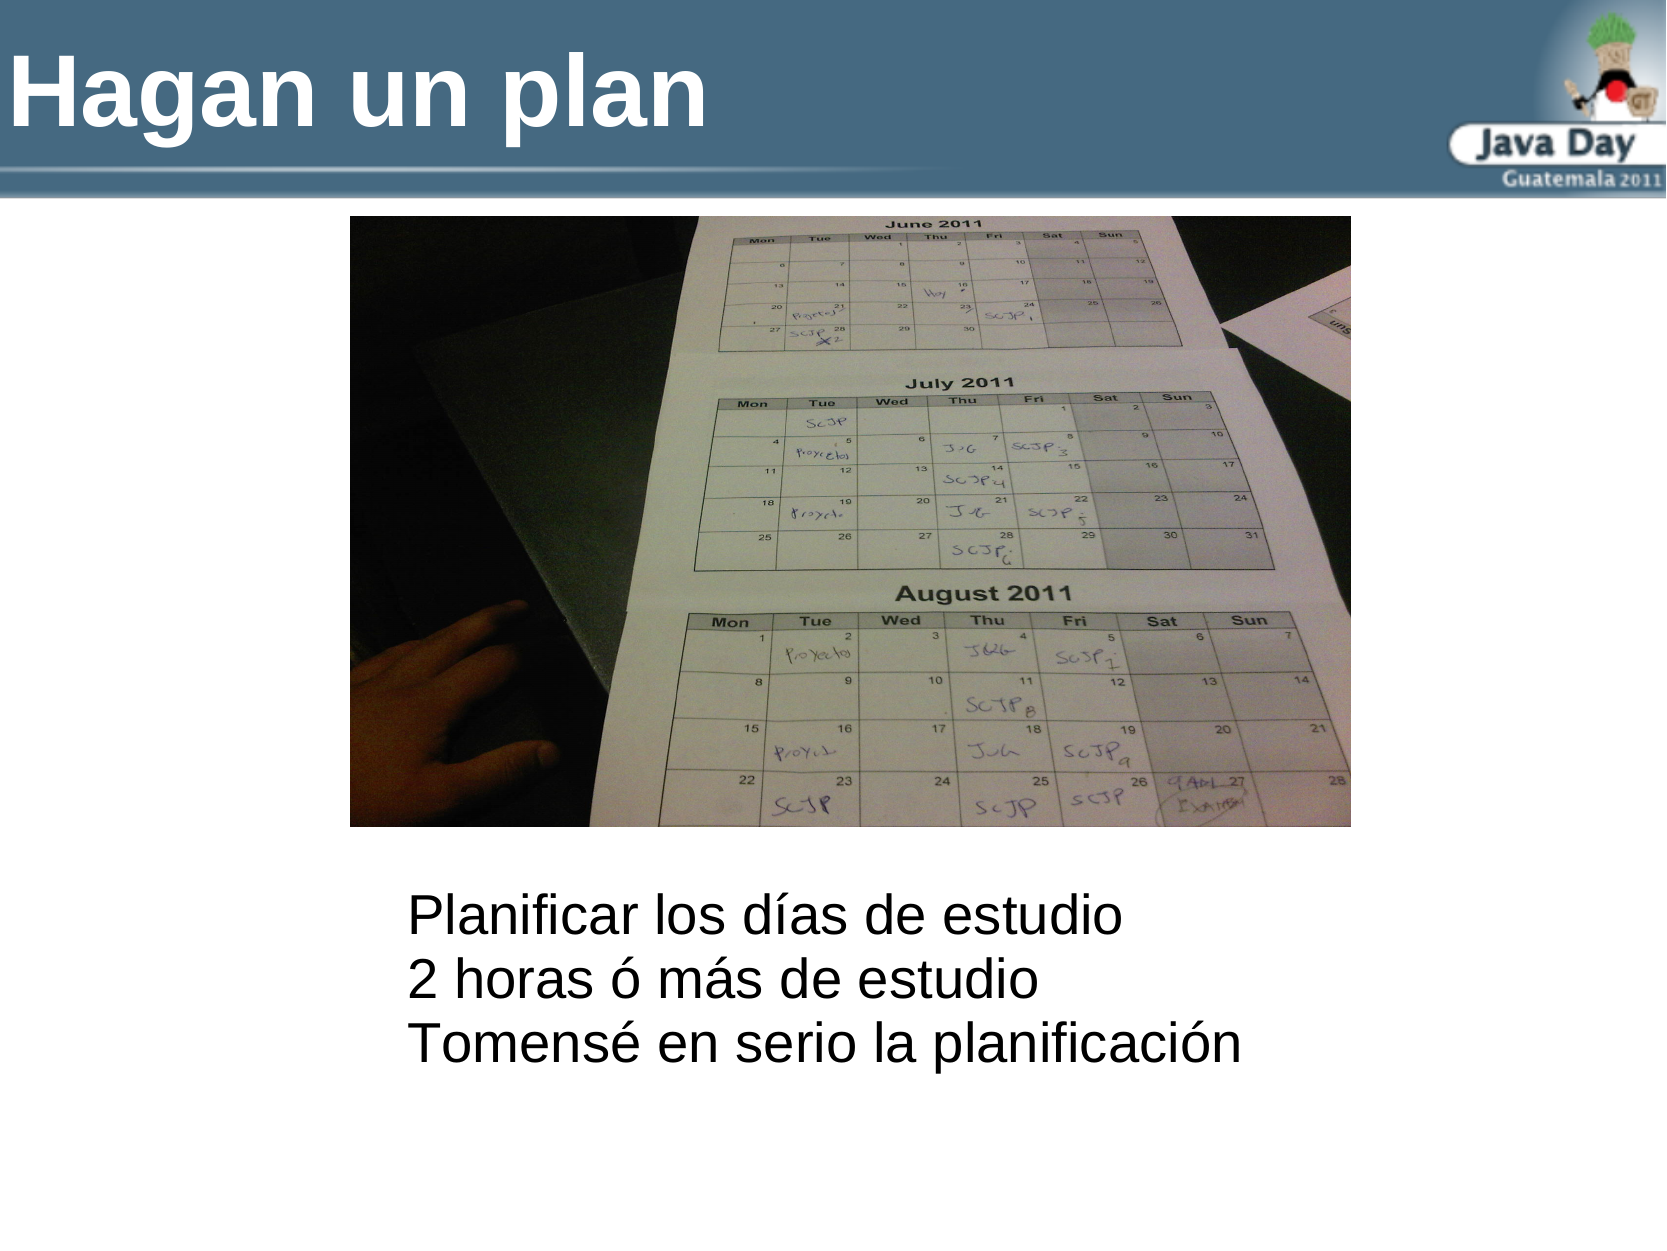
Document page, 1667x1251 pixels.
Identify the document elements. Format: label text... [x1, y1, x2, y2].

text_box Planificar los días de estudio 2 horas ó más de estudio Tomensé en serio la planificación [407, 883, 1428, 1140]
picture [350, 216, 1351, 827]
text_box Hagan un plan [7, 33, 1502, 151]
picture [0, 0, 1666, 200]
